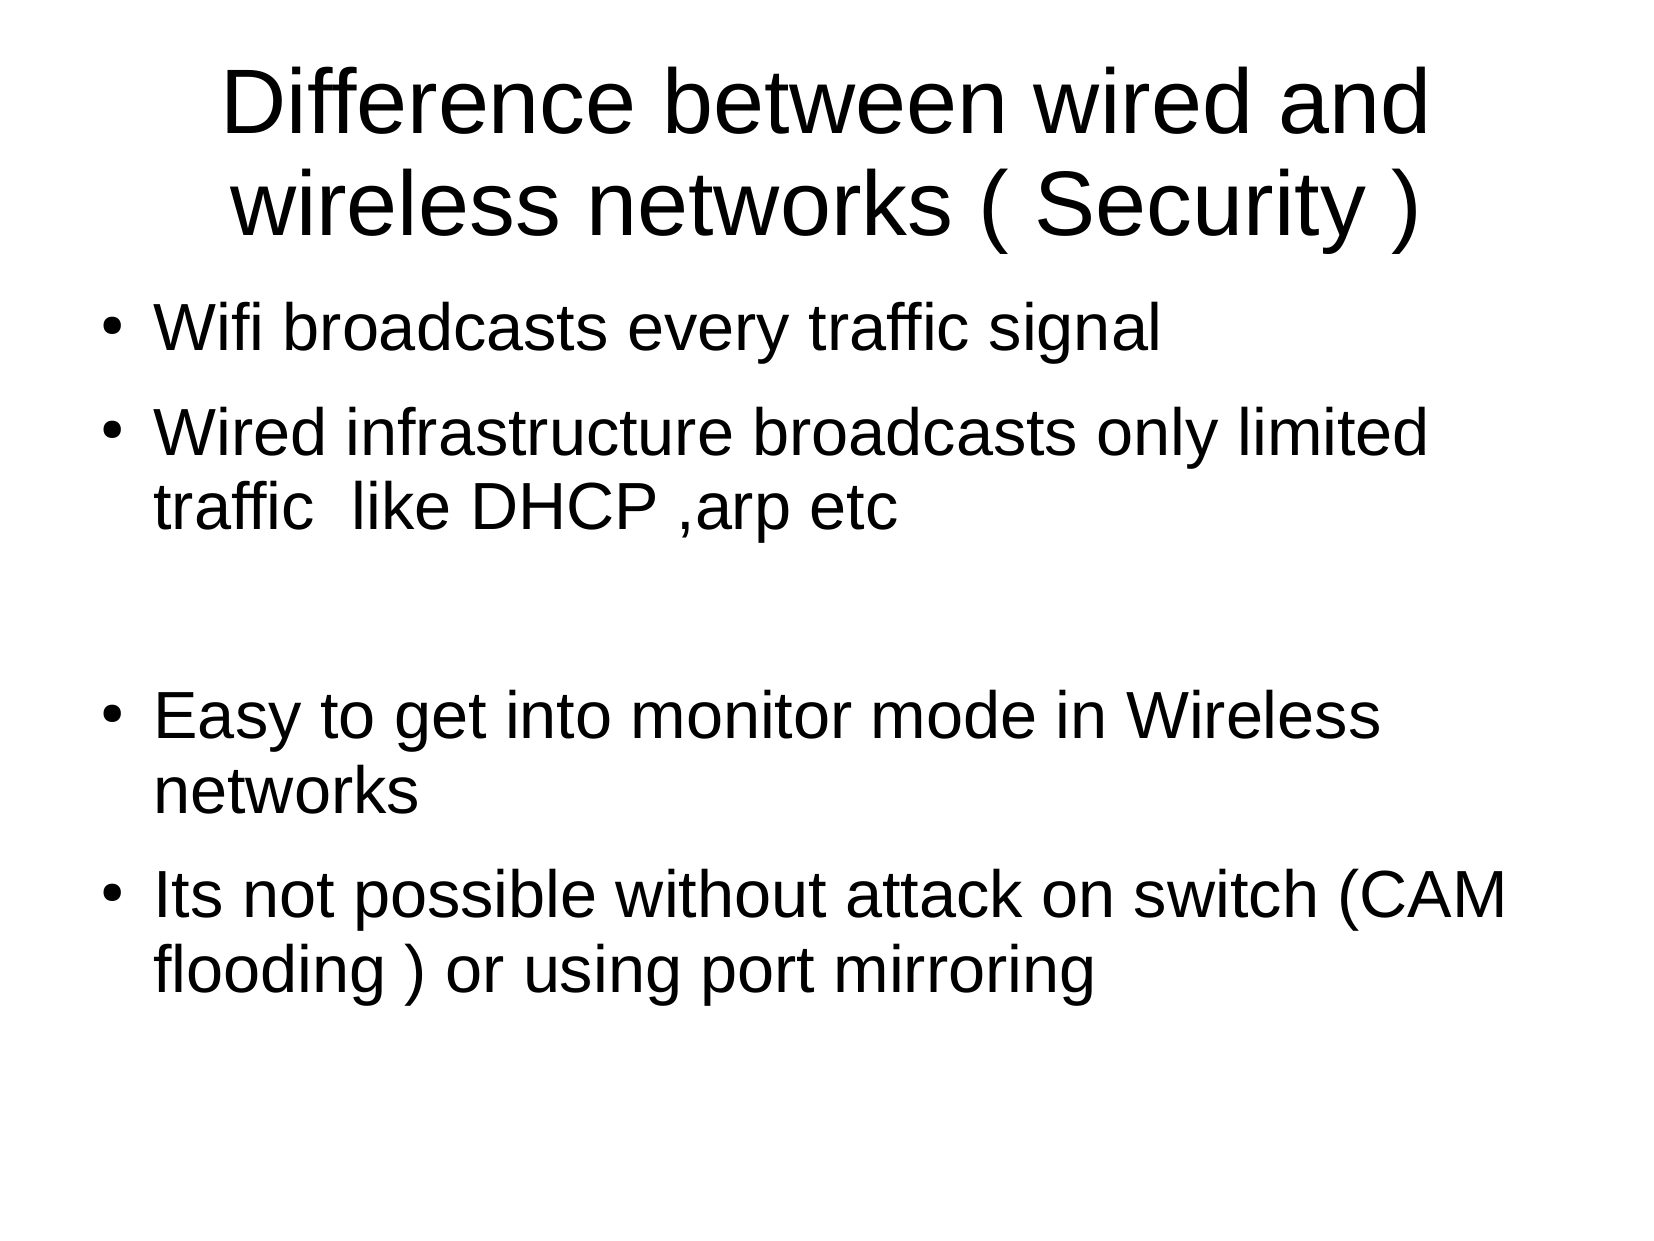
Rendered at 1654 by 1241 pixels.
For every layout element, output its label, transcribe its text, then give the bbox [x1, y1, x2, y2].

title Difference between wired and wireless networks ( Security ) [82, 49, 1571, 257]
list Wifi broadcasts every traffic signal Wired infrastructure broadcasts only limited traffic like DHCP ,arp etc Easy to get into monitor mode in Wireless networks Its not possible without attack on switch (CAM flooding ) or using port mirroring [82, 290, 1571, 1010]
